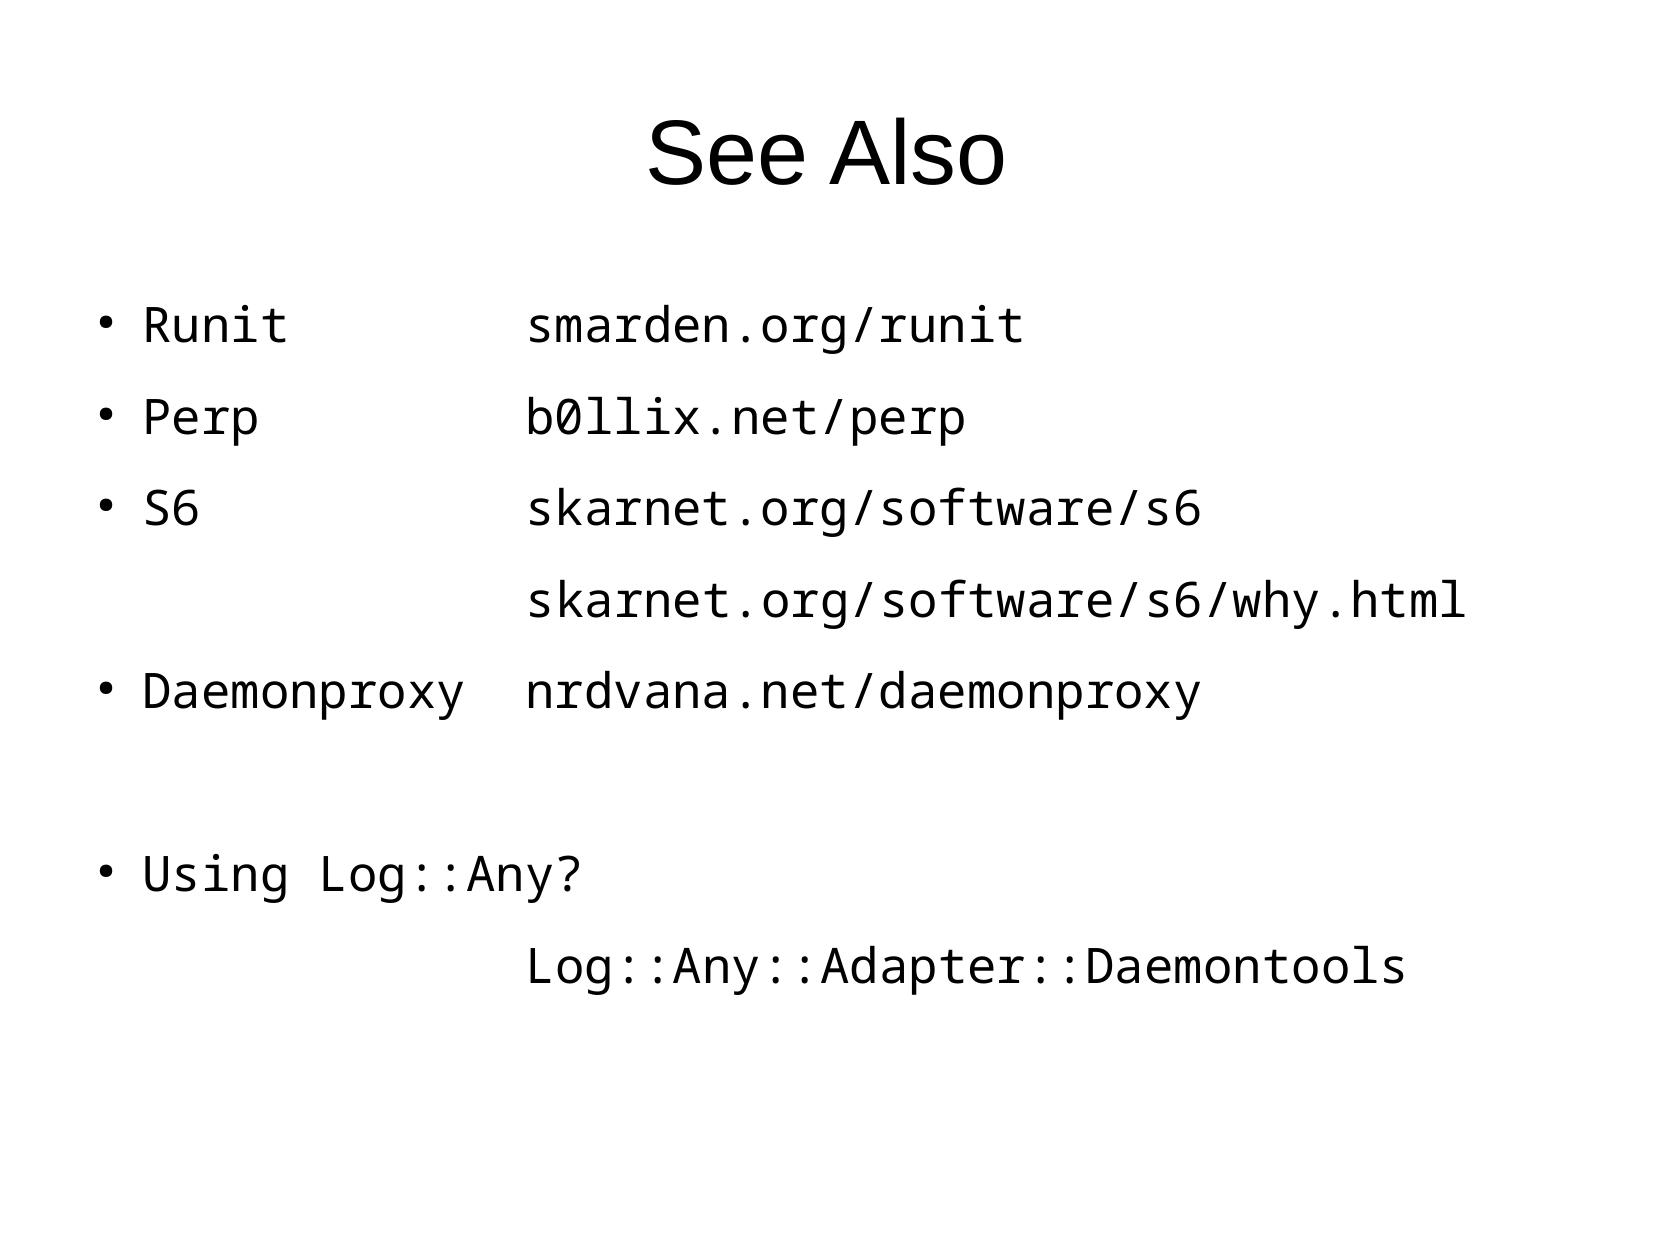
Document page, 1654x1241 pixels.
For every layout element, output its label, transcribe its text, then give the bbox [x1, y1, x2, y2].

list Runit smarden.org/runit Perp b0llix.net/perp S6 skarnet.org/software/s6 skarnet.org/software/s6/why.html Daemonproxy nrdvana.net/daemonproxy Using Log::Any? Log::Any::Adapter::Daemontools [82, 290, 1571, 1010]
title See Also [82, 49, 1571, 257]
